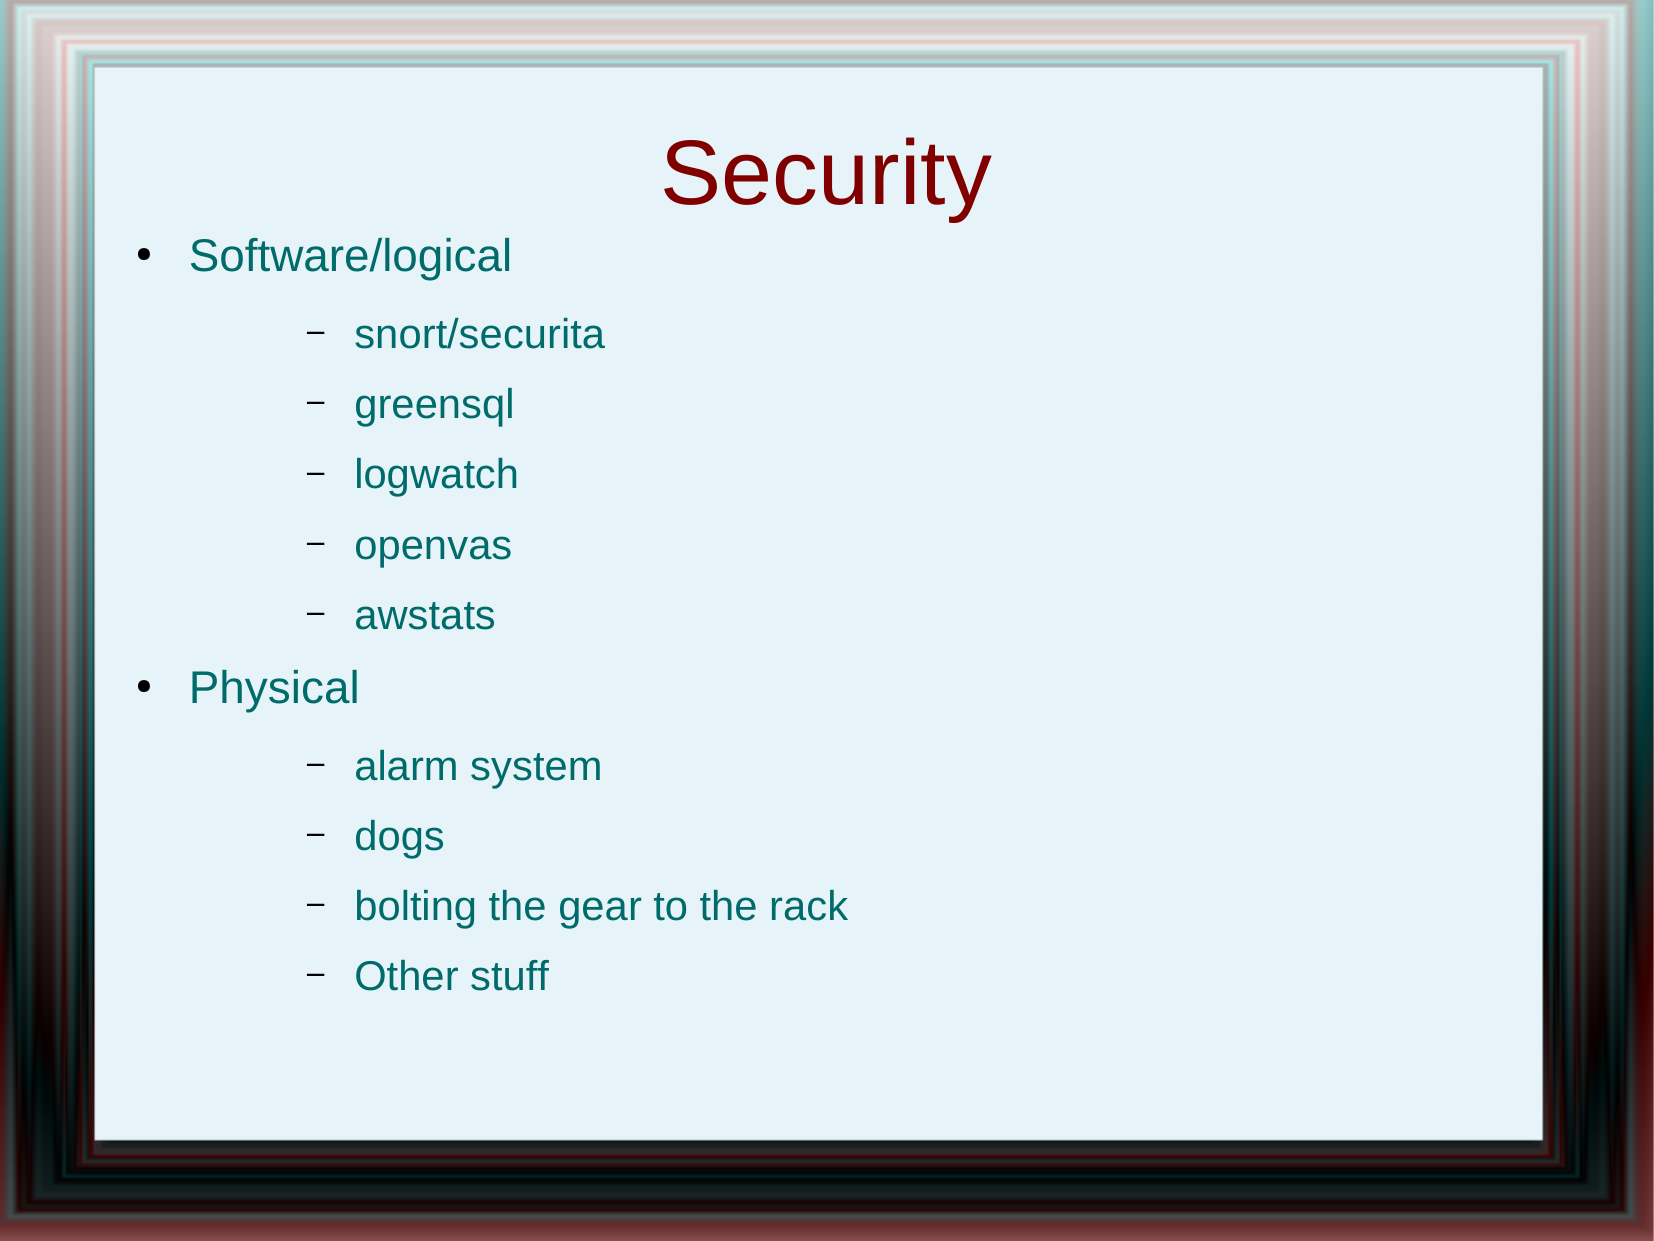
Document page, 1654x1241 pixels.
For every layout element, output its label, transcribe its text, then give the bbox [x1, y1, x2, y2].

picture [0, 0, 1654, 1241]
list Software/logical snort/securita greensql logwatch openvas awstats Physical alarm system dogs bolting the gear to the rack Other stuff [118, 230, 1506, 1035]
title Security [118, 95, 1536, 250]
